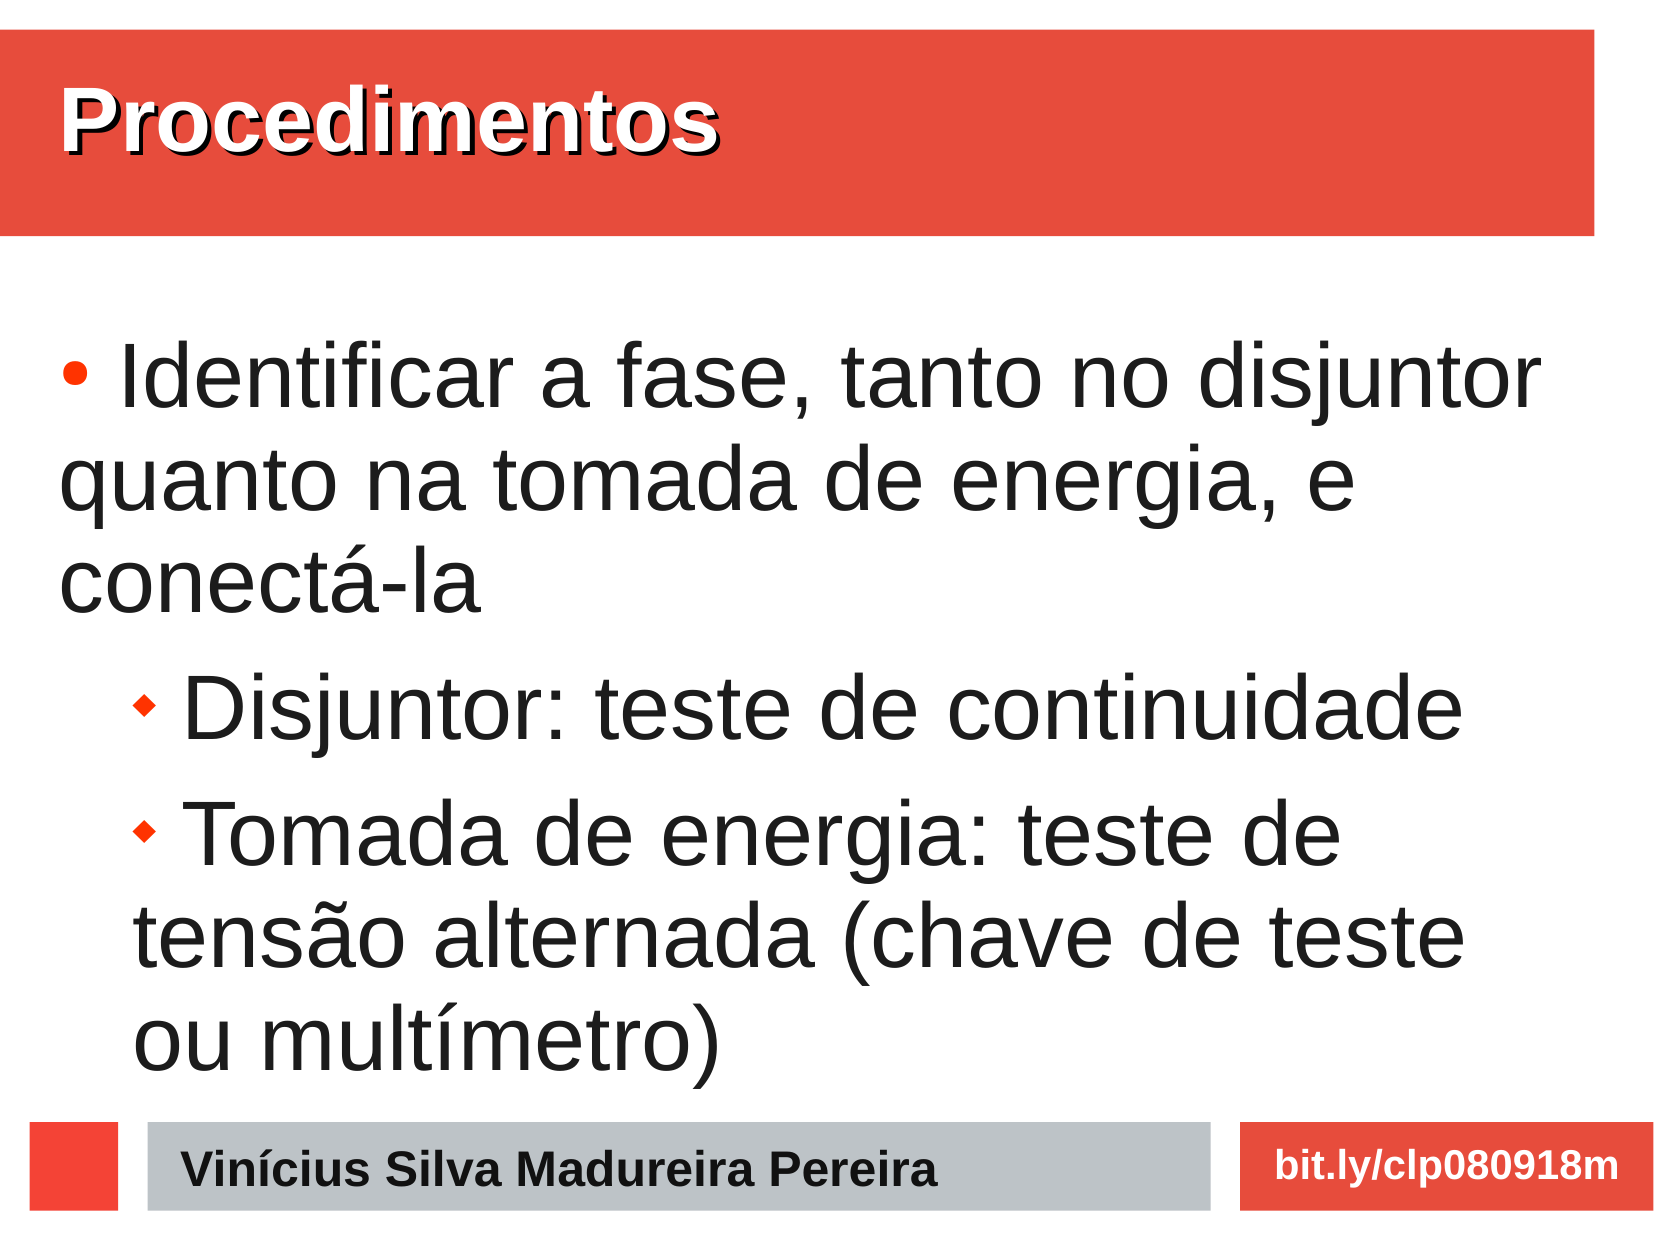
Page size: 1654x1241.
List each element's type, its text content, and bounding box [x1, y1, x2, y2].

title Procedimentos [59, 23, 1595, 172]
text_box Vinícius Silva Madureira Pereira [165, 1133, 1170, 1205]
text_box bit.ly/clp080918m [1228, 1133, 1654, 1205]
list Identificar a fase, tanto no disjuntor quanto na tomada de energia, e conectá-la Disjuntor: teste de continuidade Tomada de energia: teste de tensão alternada (chave de teste ou multímetro) [59, 324, 1565, 1093]
